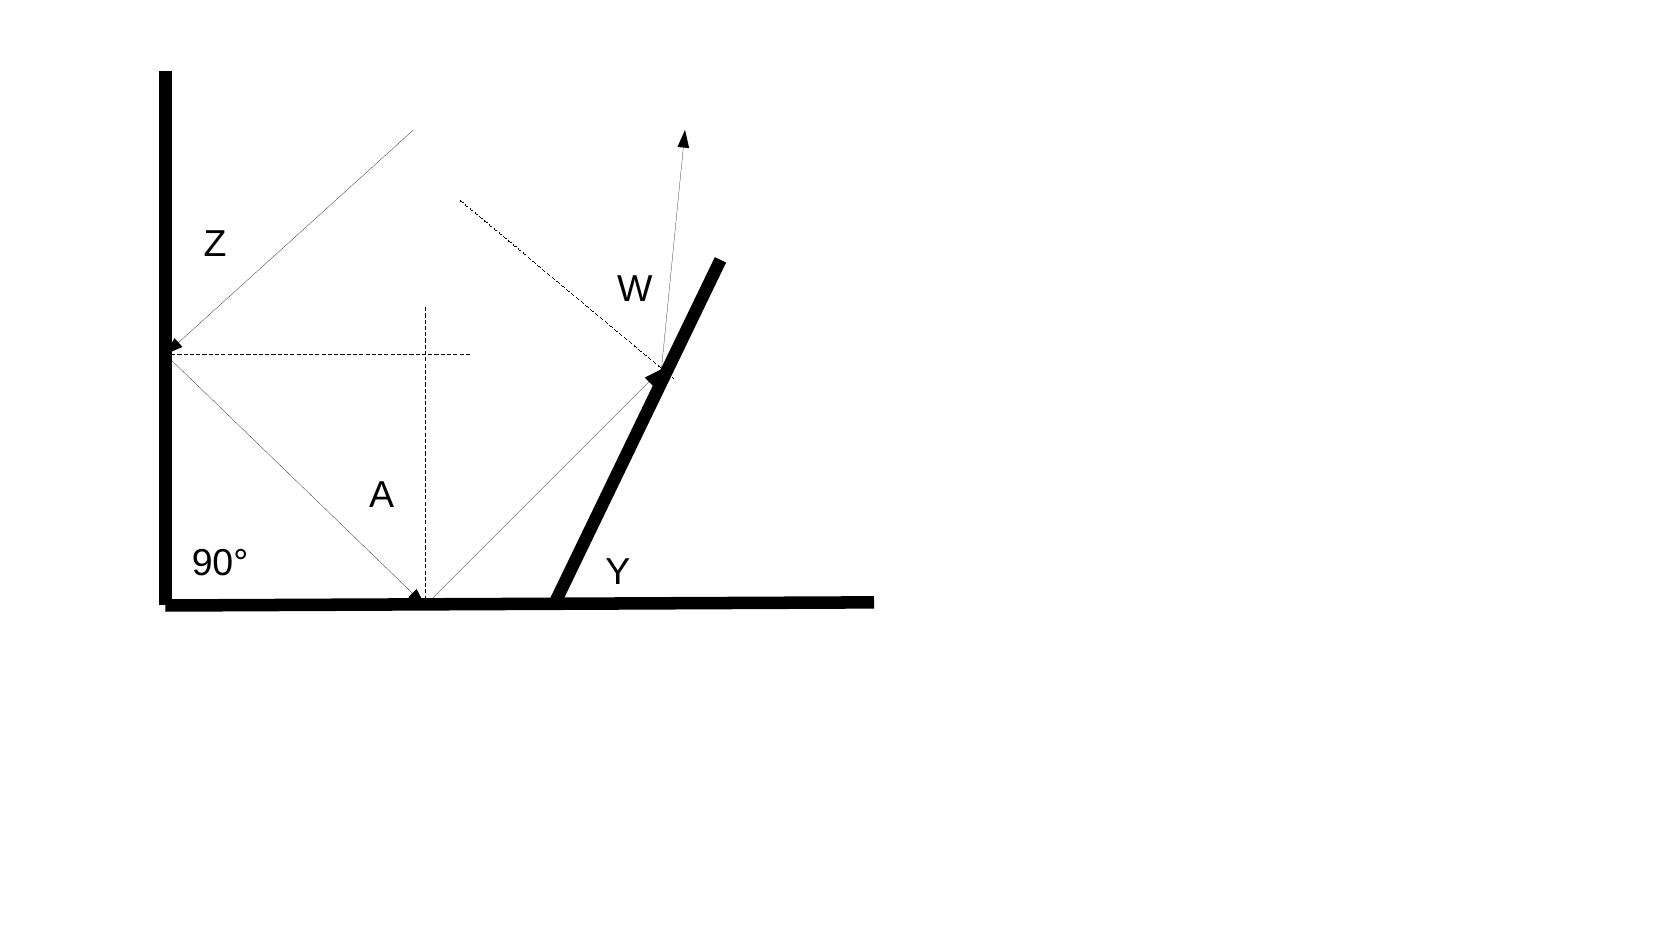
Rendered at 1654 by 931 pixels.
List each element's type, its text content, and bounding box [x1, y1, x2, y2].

text_box A [354, 466, 414, 523]
text_box Y [590, 543, 650, 601]
text_box Z [188, 214, 249, 272]
text_box W [602, 259, 662, 317]
text_box 90° [177, 533, 272, 675]
